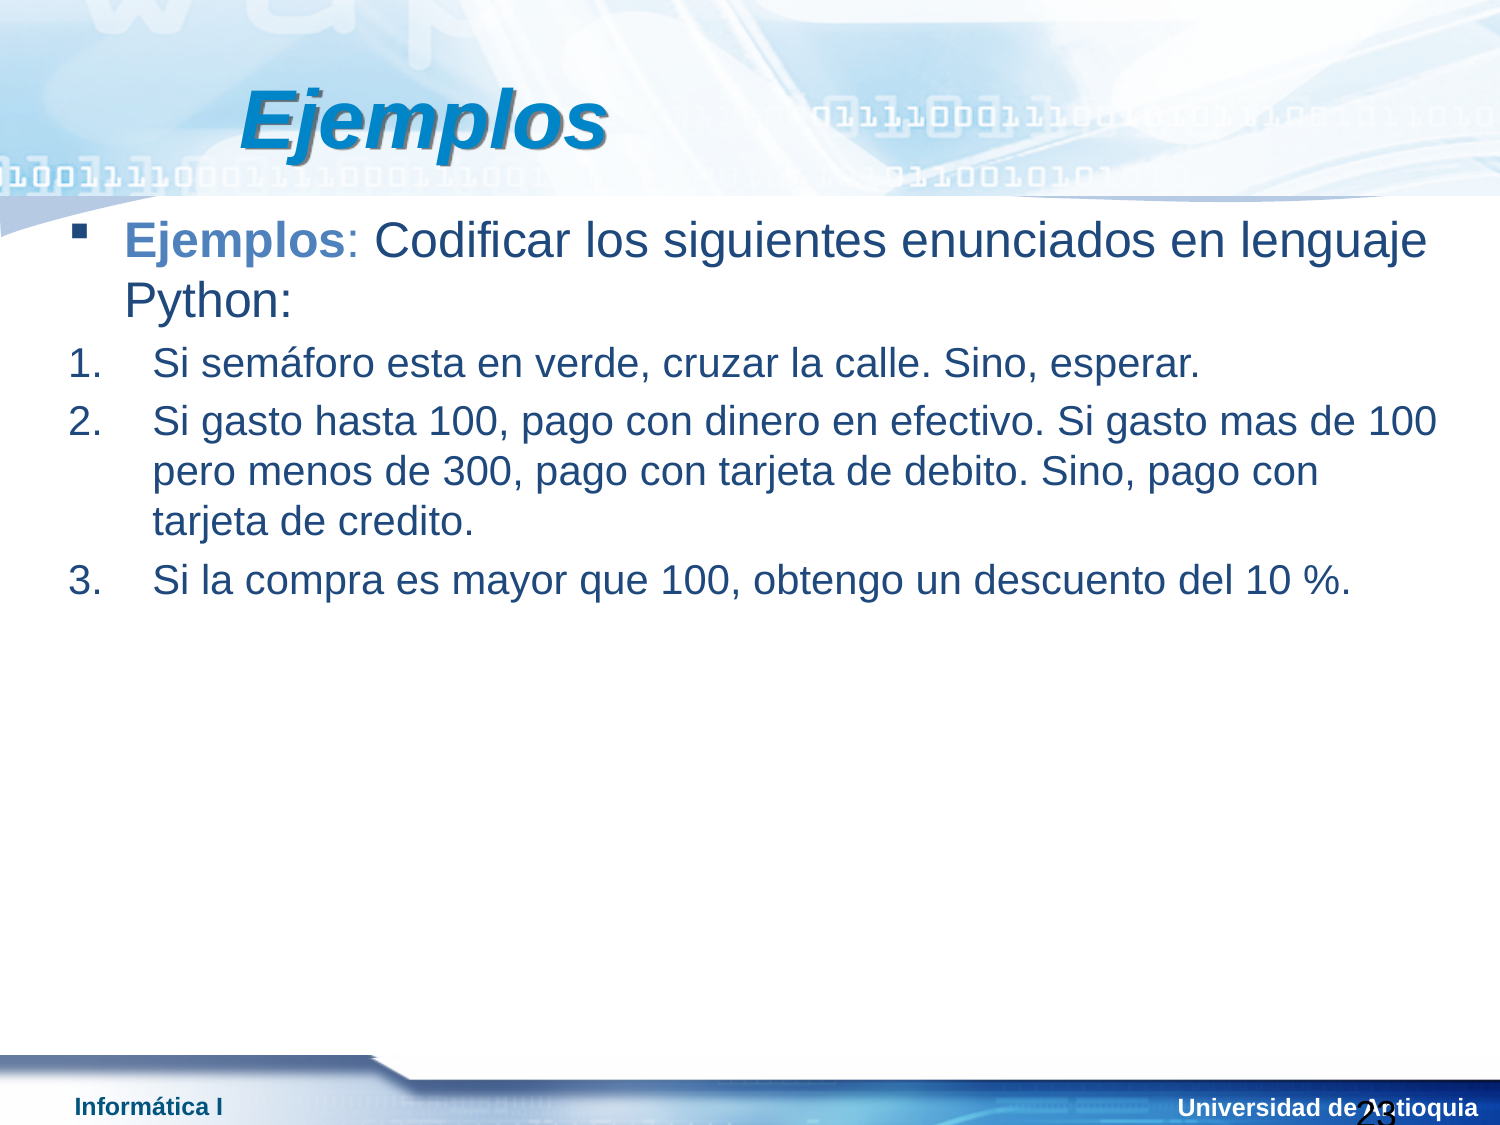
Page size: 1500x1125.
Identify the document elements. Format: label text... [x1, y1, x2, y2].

picture [1332, 1105, 1337, 1114]
list Ejemplos: Codificar los siguientes enunciados en lenguaje Python: Si semáforo esta en verde, cruzar la calle. Sino, esperar. Si gasto hasta 100, pago con dinero en efectivo. Si gasto mas de 100 pero menos de 300, pago con tarjeta de debito. Sino, pago con tarjeta de credito. Si la compra es mayor que 100, obtengo un descuento del 10 %. [53, 200, 1459, 1047]
picture [0, 1055, 1500, 1125]
title Ejemplos [224, 57, 1438, 150]
slide_number <número> [1340, 1082, 1500, 1125]
picture [0, 0, 1500, 196]
